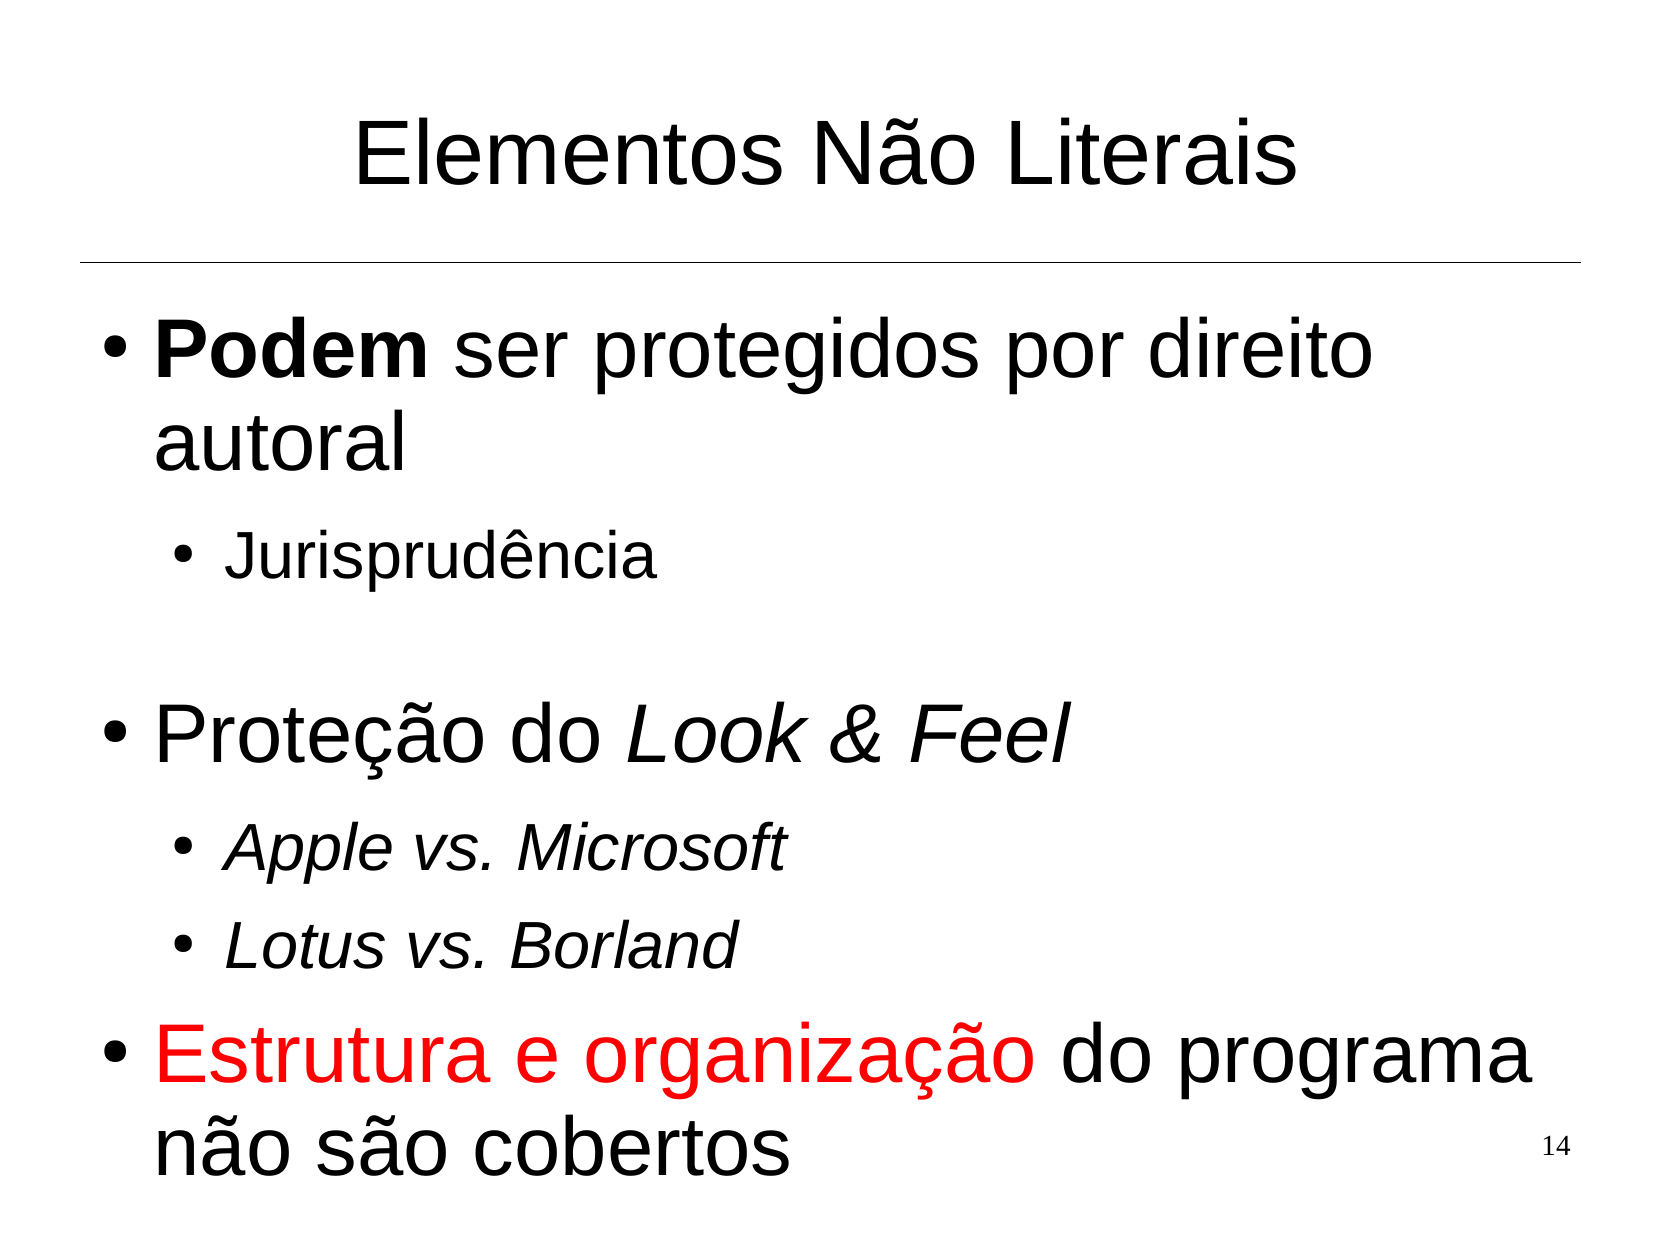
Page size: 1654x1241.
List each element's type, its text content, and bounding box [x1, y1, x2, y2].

list Podem ser protegidos por direito autoral Jurisprudência Proteção do Look & Feel Apple vs. Microsoft Lotus vs. Borland Estrutura e organização do programa não são cobertos [82, 302, 1571, 1230]
title Elementos Não Literais [82, 56, 1571, 250]
